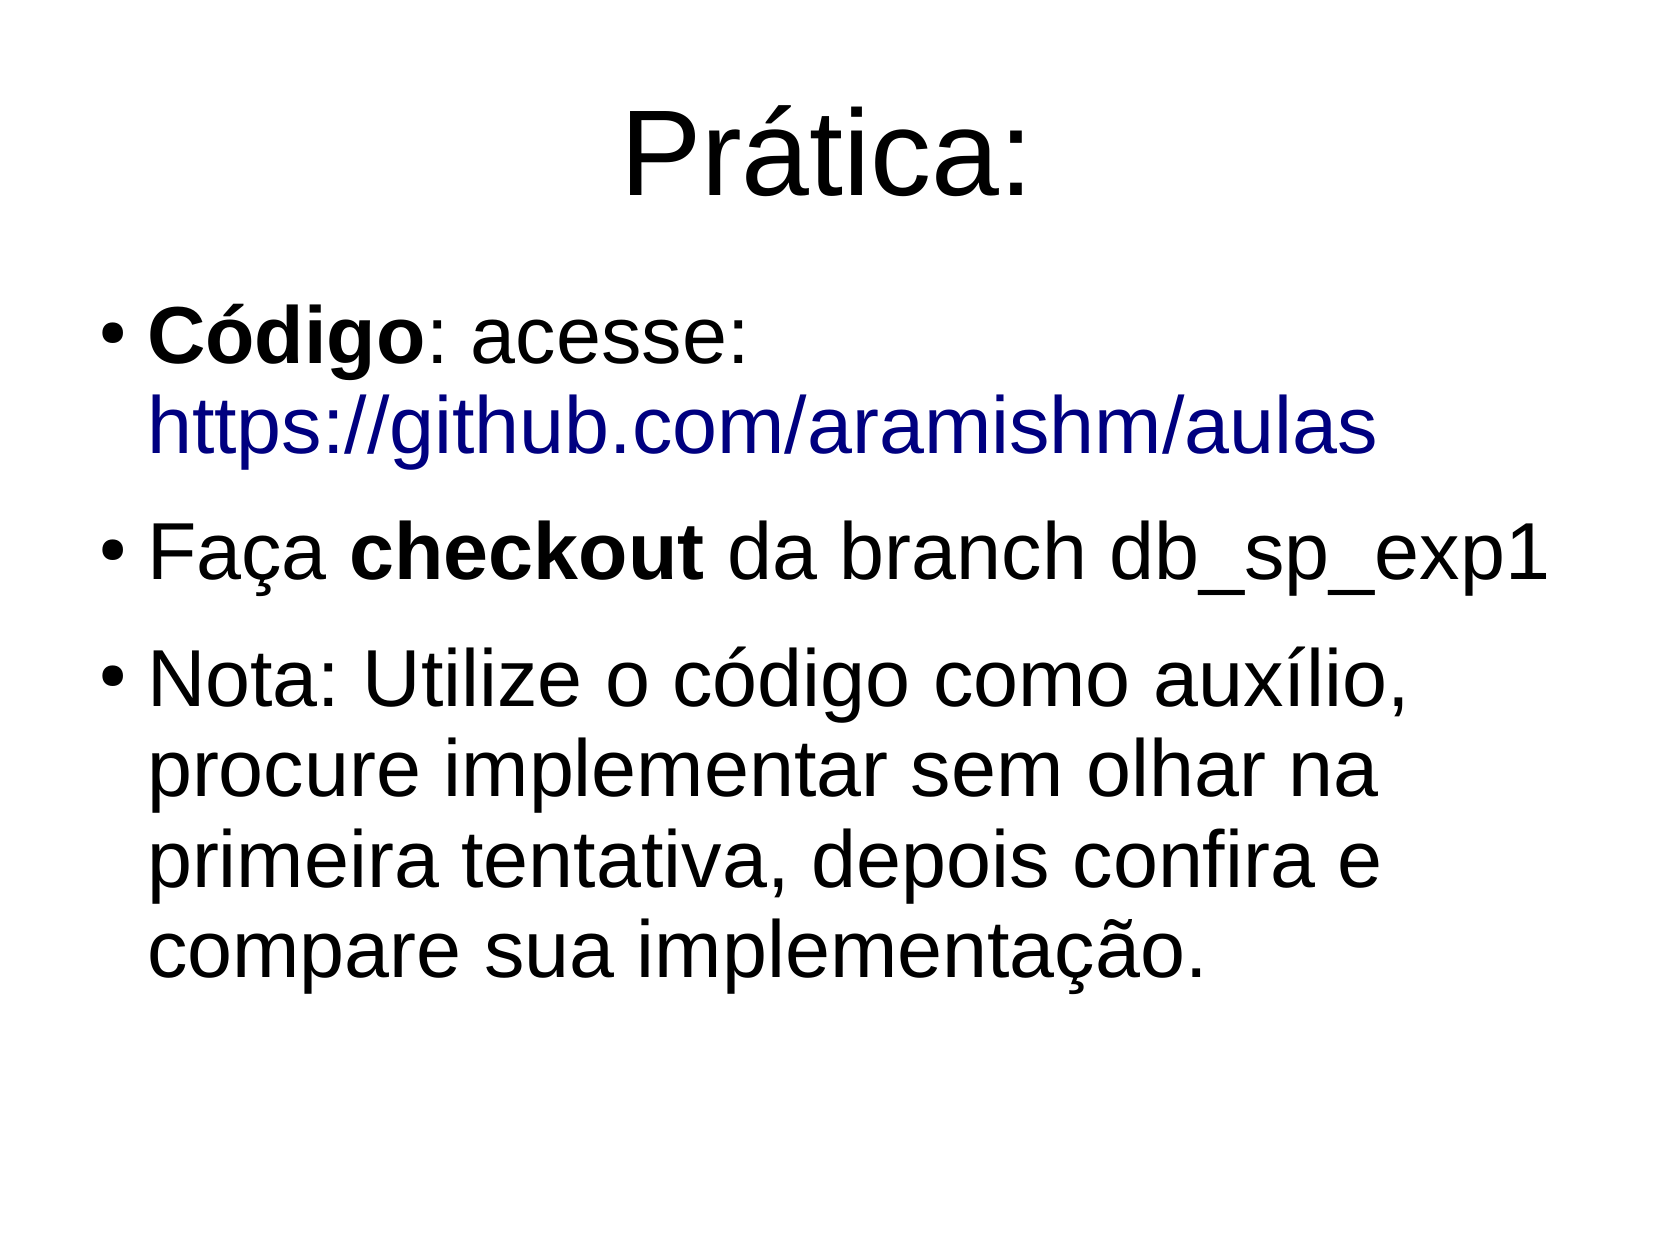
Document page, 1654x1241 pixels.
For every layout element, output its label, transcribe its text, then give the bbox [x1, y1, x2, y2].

list Código: acesse: https://github.com/aramishm/aulas Faça checkout da branch db_sp_exp1 Nota: Utilize o código como auxílio, procure implementar sem olhar na primeira tentativa, depois confira e compare sua implementação. [82, 290, 1571, 1010]
title Prática: [82, 49, 1571, 257]
